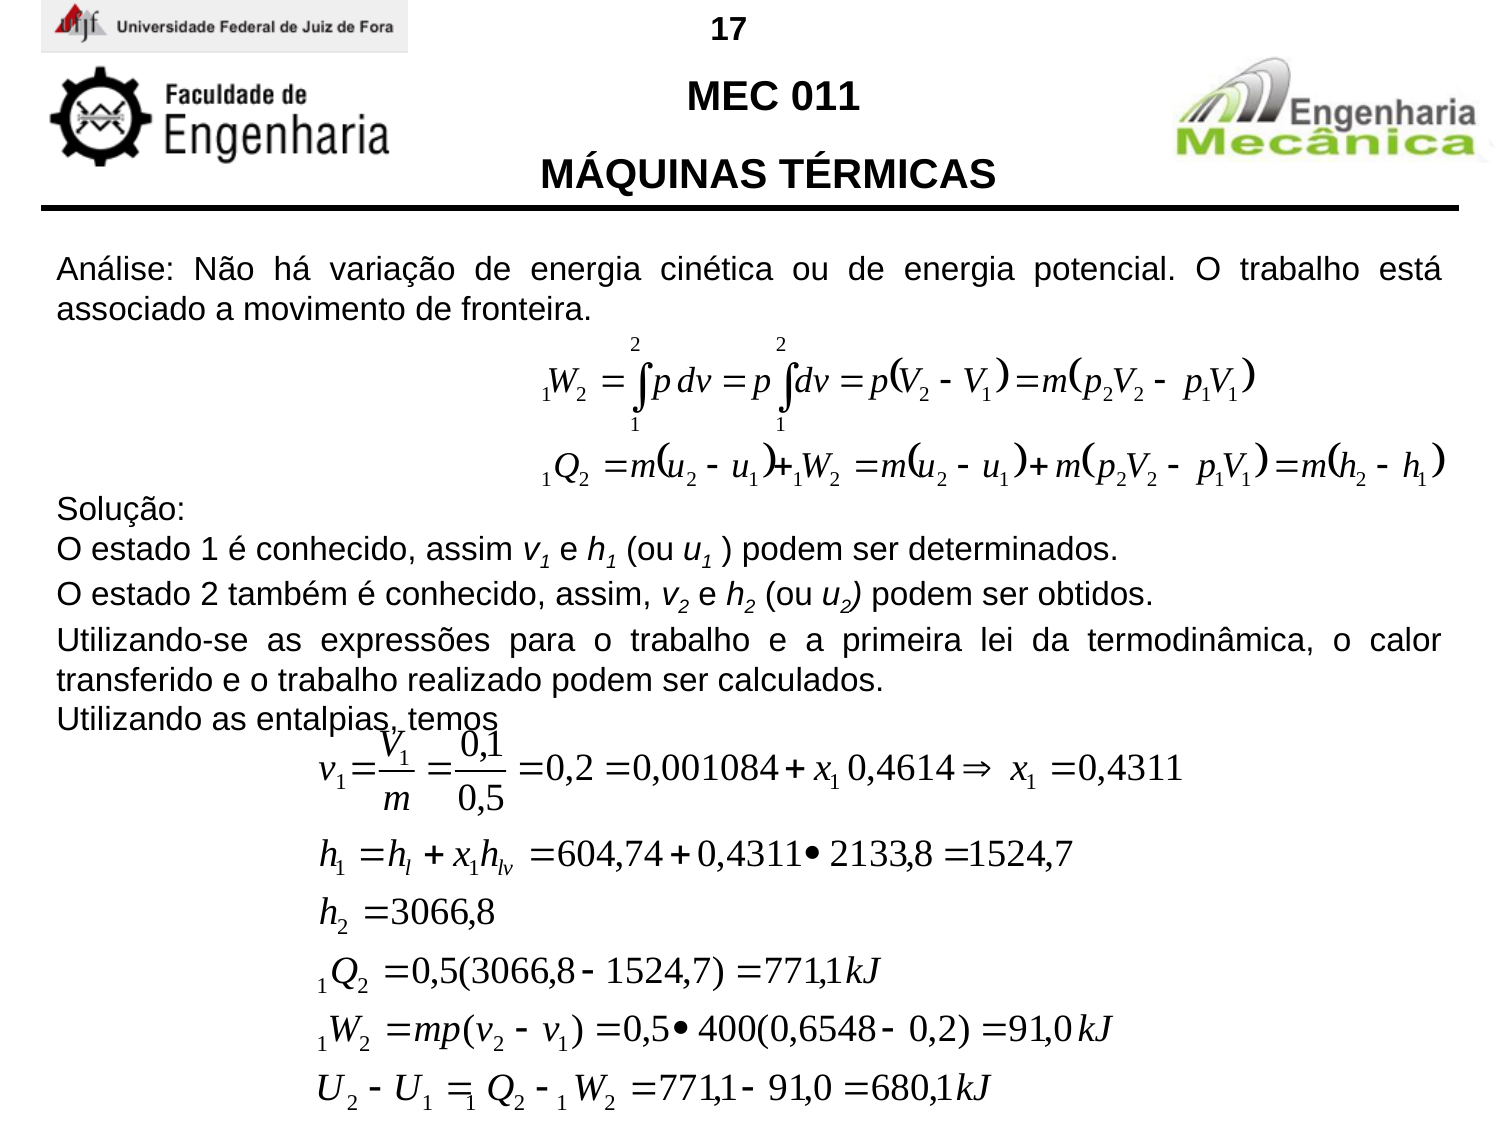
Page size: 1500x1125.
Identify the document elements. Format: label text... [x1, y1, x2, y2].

text_box Análise: Não há variação de energia cinética ou de energia potencial. O trabalho está associado a movimento de fronteira. Solução: O estado 1 é conhecido, assim v1 e h1 (ou u1 ) podem ser determinados. O estado 2 também é conhecido, assim, v2 e h2 (ou u2) podem ser obtidos. Utilizando-se as expressões para o trabalho e a primeira lei da termodinâmica, o calor transferido e o trabalho realizado podem ser calculados. Utilizando as entalpias, temos [41, 239, 1459, 746]
picture [41, 0, 408, 174]
chart [309, 718, 1188, 1118]
picture [1151, 54, 1500, 167]
chart [537, 326, 1447, 496]
